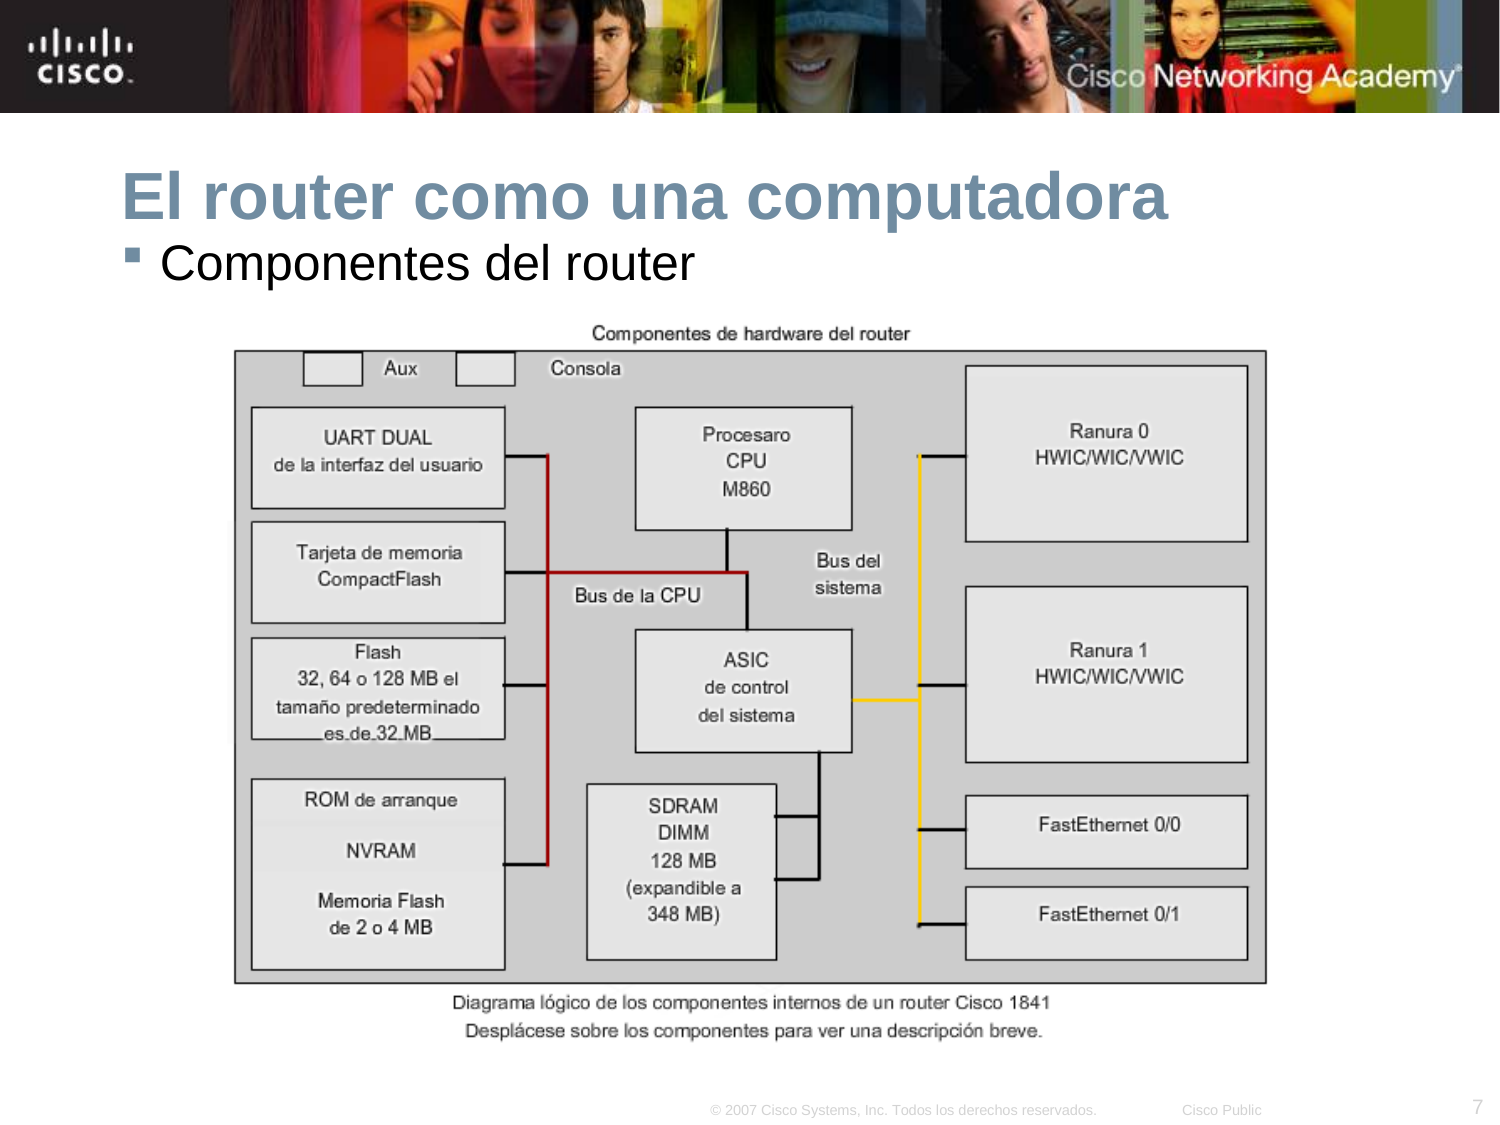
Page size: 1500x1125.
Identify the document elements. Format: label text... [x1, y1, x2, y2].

picture [201, 304, 1299, 1069]
title El router como una computadora [107, 102, 1444, 241]
list Componentes del router [107, 228, 1411, 1062]
picture [0, 0, 1500, 113]
